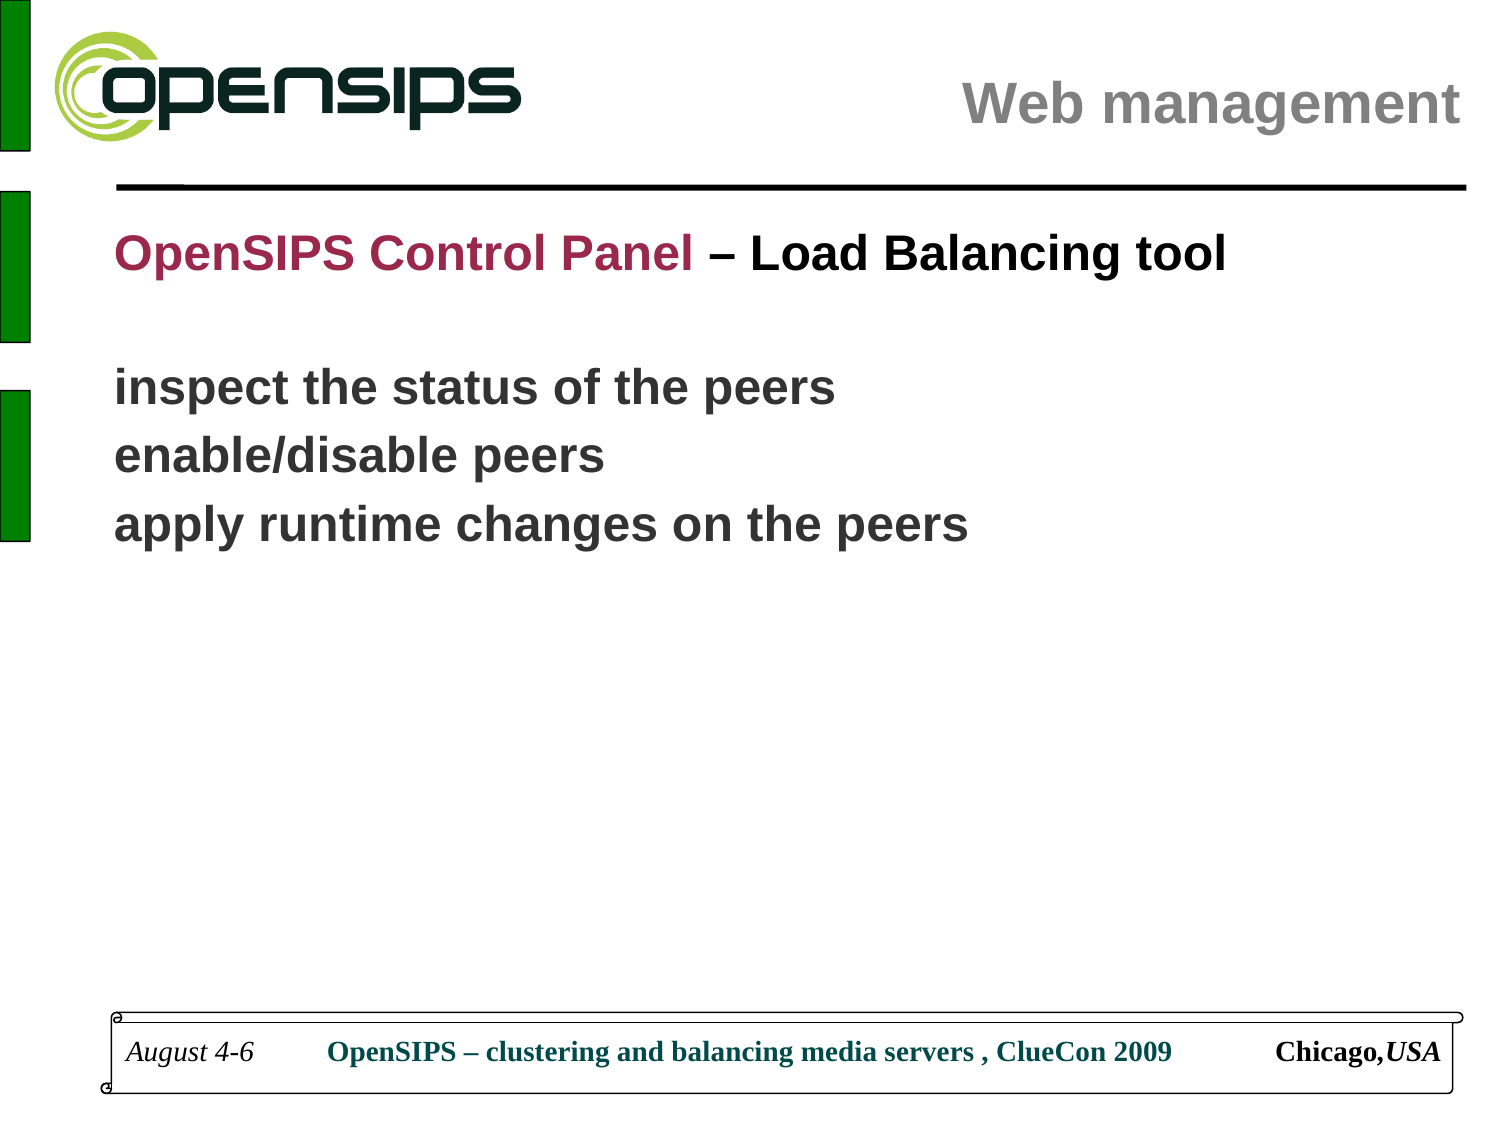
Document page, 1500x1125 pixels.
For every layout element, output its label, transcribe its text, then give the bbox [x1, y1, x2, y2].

picture [51, 27, 532, 148]
list OpenSIPS Control Panel – Load Balancing tool inspect the status of the peers enable/disable peers apply runtime changes on the peers [112, 224, 1424, 961]
title Web management [299, 44, 1462, 180]
